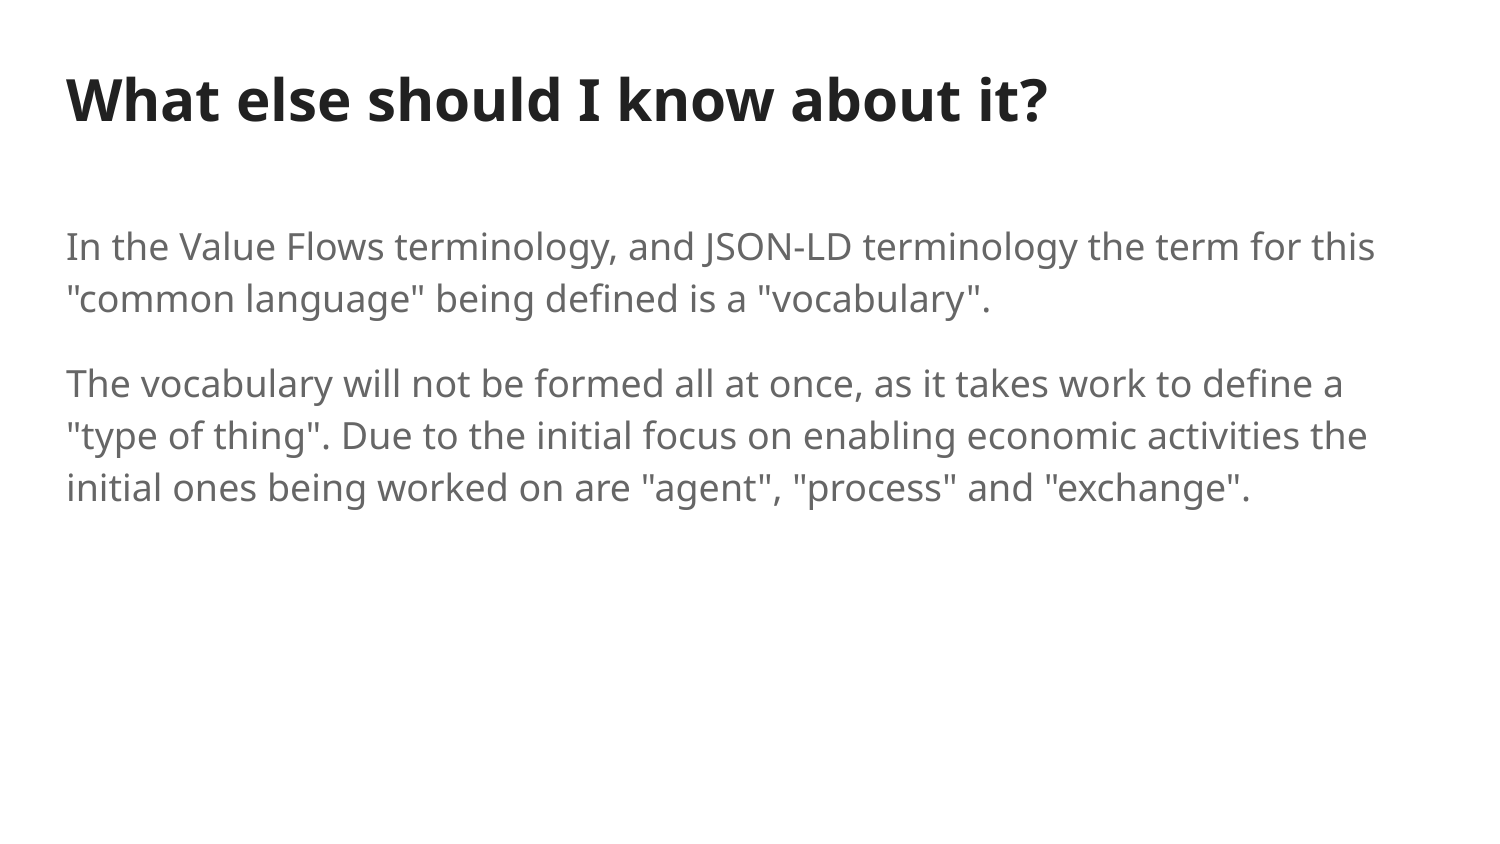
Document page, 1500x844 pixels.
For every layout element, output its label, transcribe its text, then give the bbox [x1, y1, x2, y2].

title What else should I know about it? [51, 48, 1449, 180]
list In the Value Flows terminology, and JSON-LD terminology the term for this "common language" being defined is a "vocabulary". The vocabulary will not be formed all at once, as it takes work to define a "type of thing". Due to the initial focus on enabling economic activities the initial ones being worked on are "agent", "process" and "exchange". [51, 201, 1449, 750]
